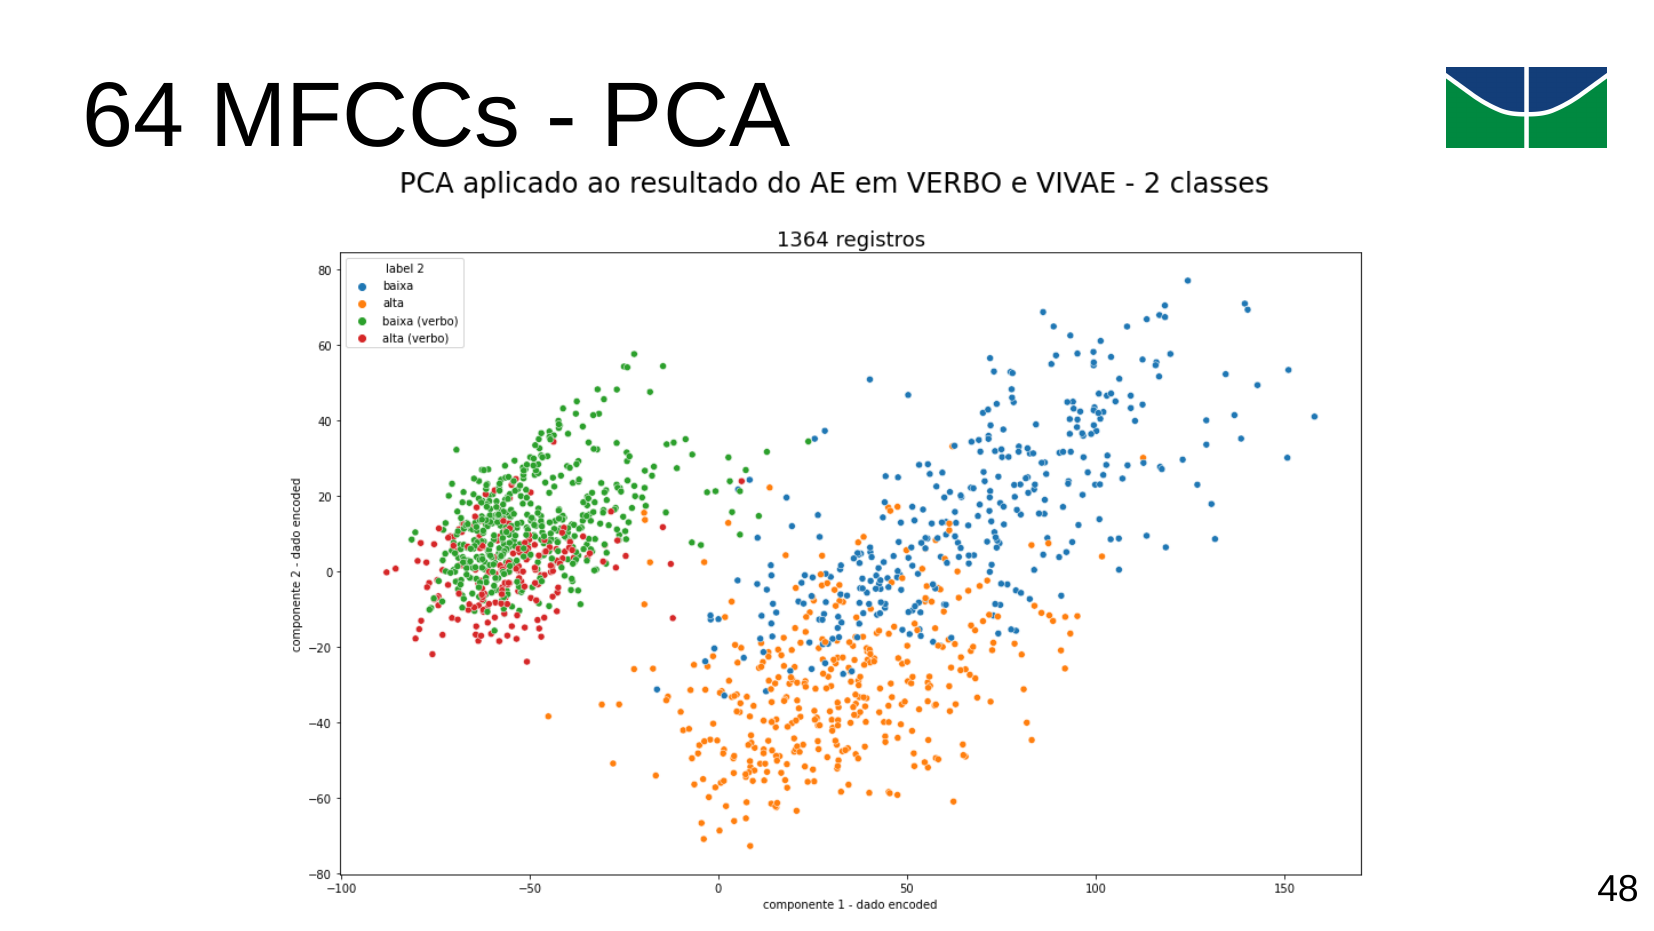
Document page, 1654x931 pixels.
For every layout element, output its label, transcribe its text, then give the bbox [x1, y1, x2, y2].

picture [1571, 67, 1607, 148]
text_box <number> [1024, 860, 1654, 931]
picture [284, 163, 1369, 918]
title 64 MFCCs - PCA [82, 37, 1571, 193]
